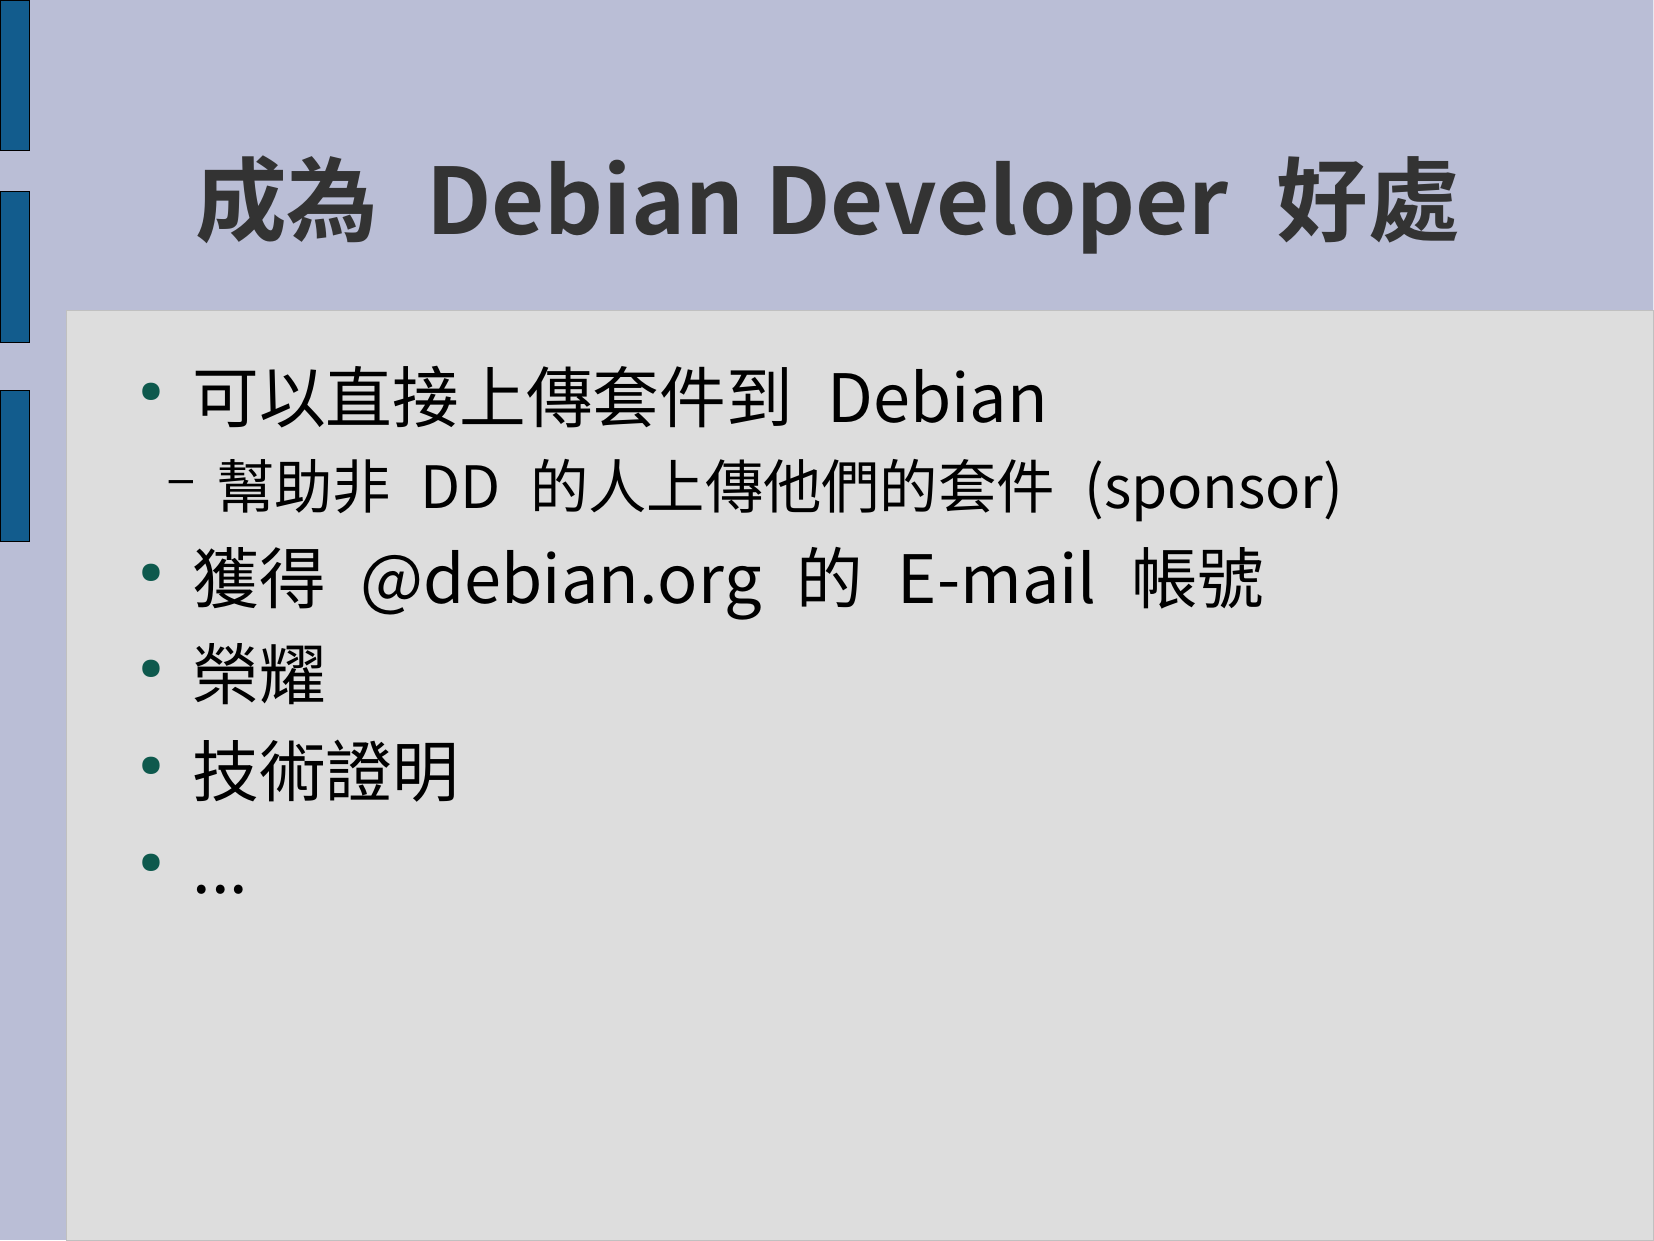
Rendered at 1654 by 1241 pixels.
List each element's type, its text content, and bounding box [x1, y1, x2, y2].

title 成為 Debian Developer 好處 [121, 91, 1534, 299]
list 可以直接上傳套件到 Debian 幫助非 DD 的人上傳他們的套件 (sponsor) 獲得 @debian.org 的 E-mail 帳號 榮耀 技術證明 ... [121, 344, 1534, 1164]
